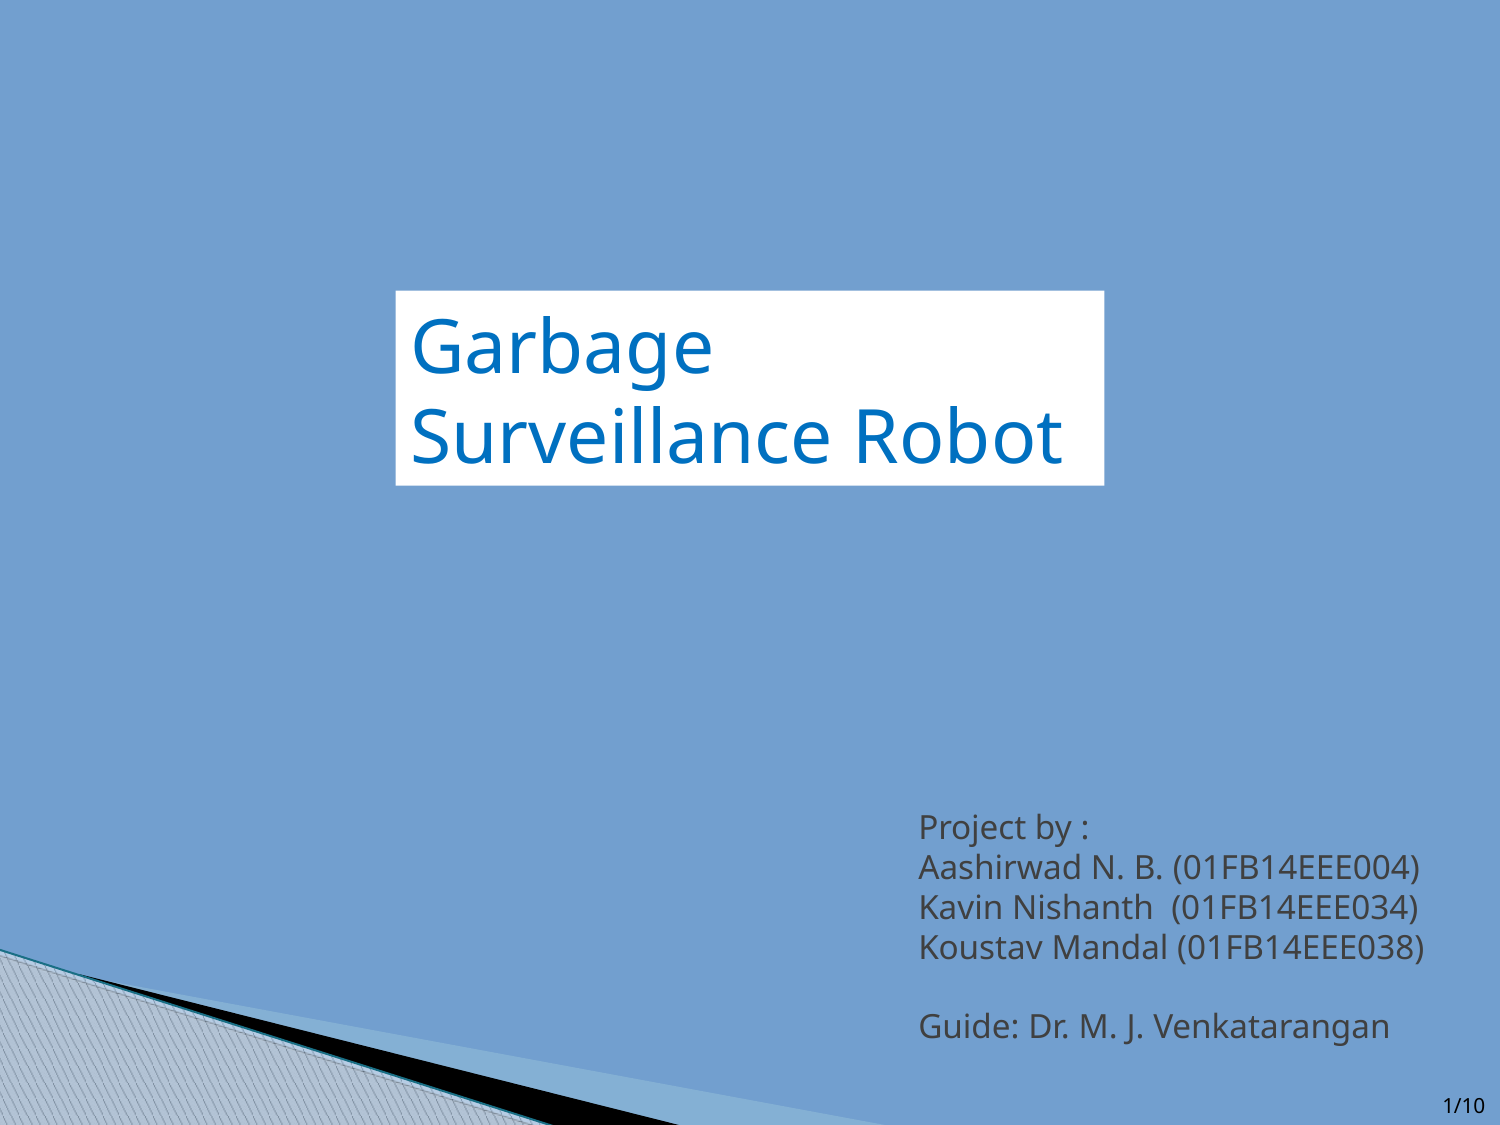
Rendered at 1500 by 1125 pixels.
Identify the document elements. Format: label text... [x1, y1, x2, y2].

text_box Project by : Aashirwad N. B. (01FB14EEE004) Kavin Nishanth (01FB14EEE034) Koustav Mandal (01FB14EEE038) Guide: Dr. M. J. Venkatarangan [903, 798, 1471, 1054]
text_box Garbage Surveillance Robot [395, 290, 1105, 486]
footer 1/10 [1114, 1065, 1500, 1125]
